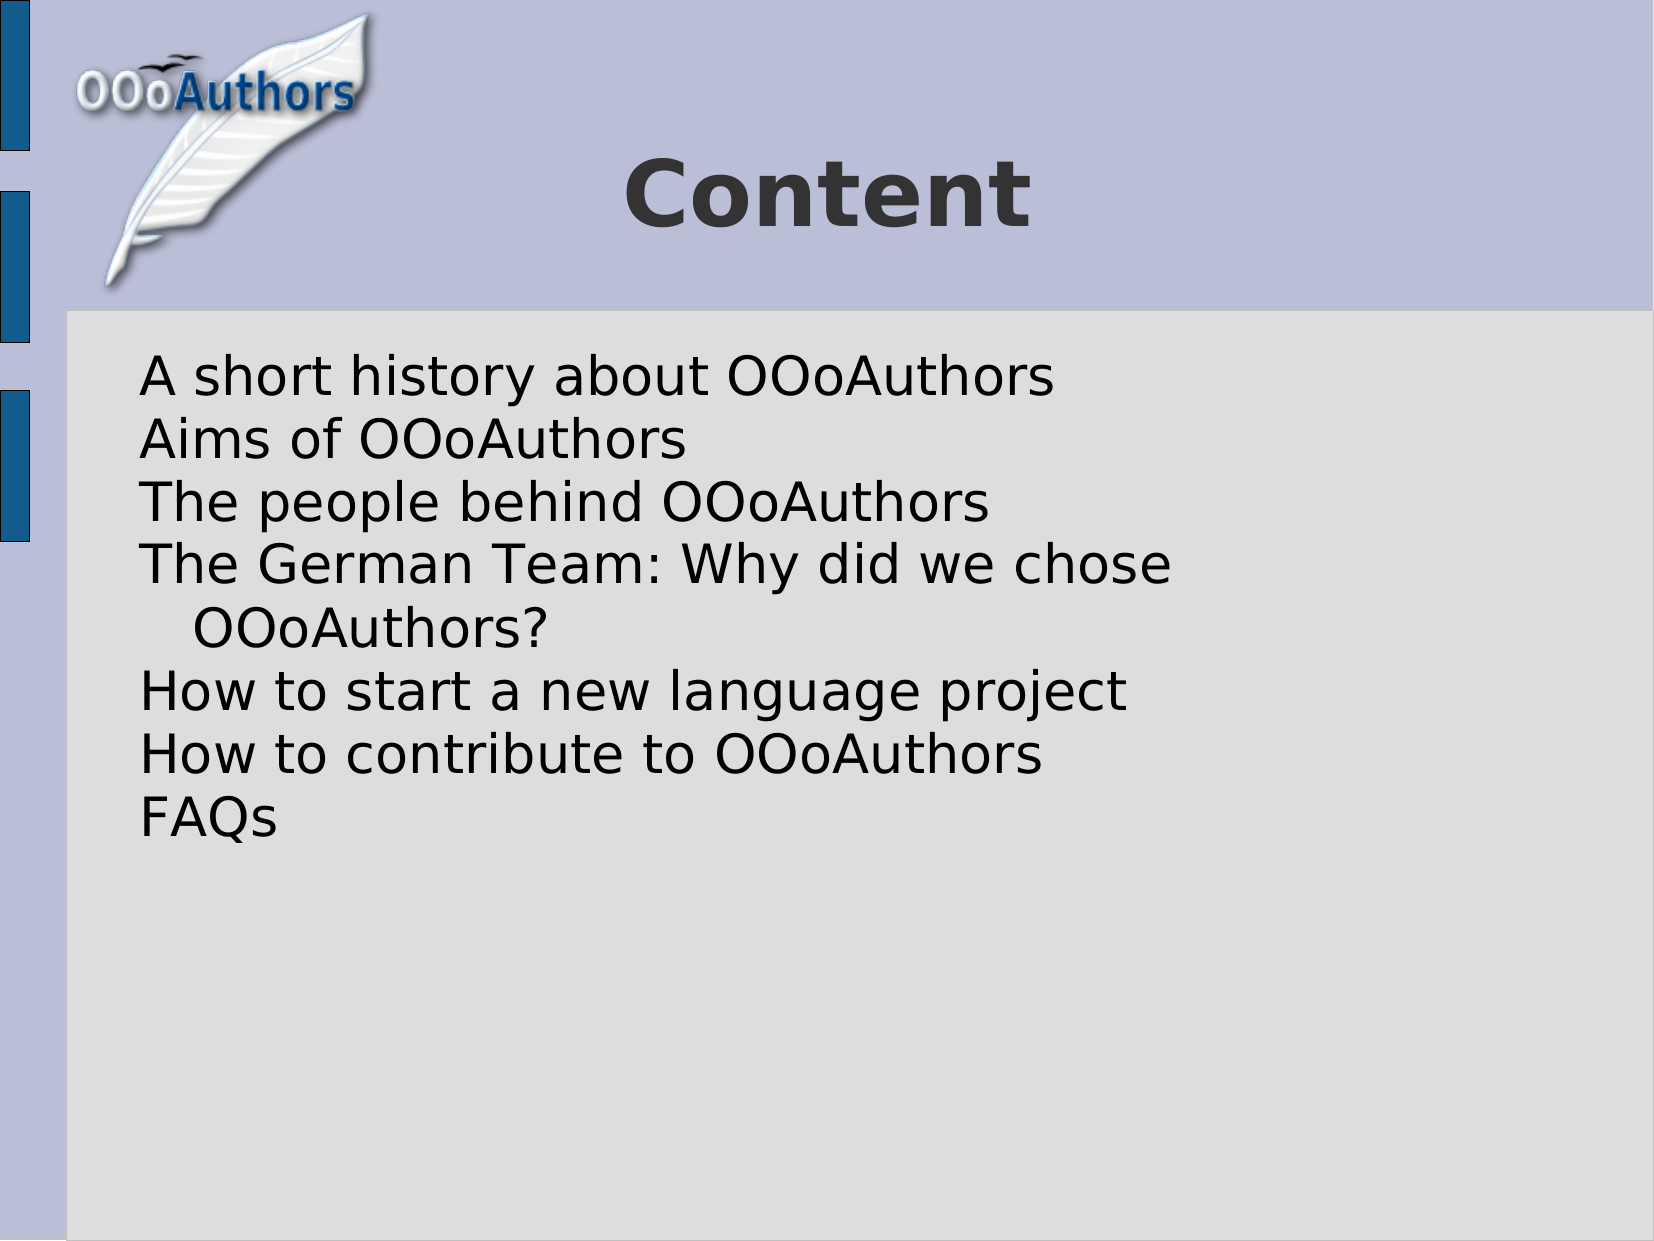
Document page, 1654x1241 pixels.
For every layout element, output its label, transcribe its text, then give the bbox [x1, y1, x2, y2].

list A short history about OOoAuthors Aims of OOoAuthors The people behind OOoAuthors The German Team: Why did we chose OOoAuthors? How to start a new language project How to contribute to OOoAuthors FAQs [121, 344, 1536, 1127]
picture [64, 0, 384, 302]
title Content [121, 91, 1534, 299]
